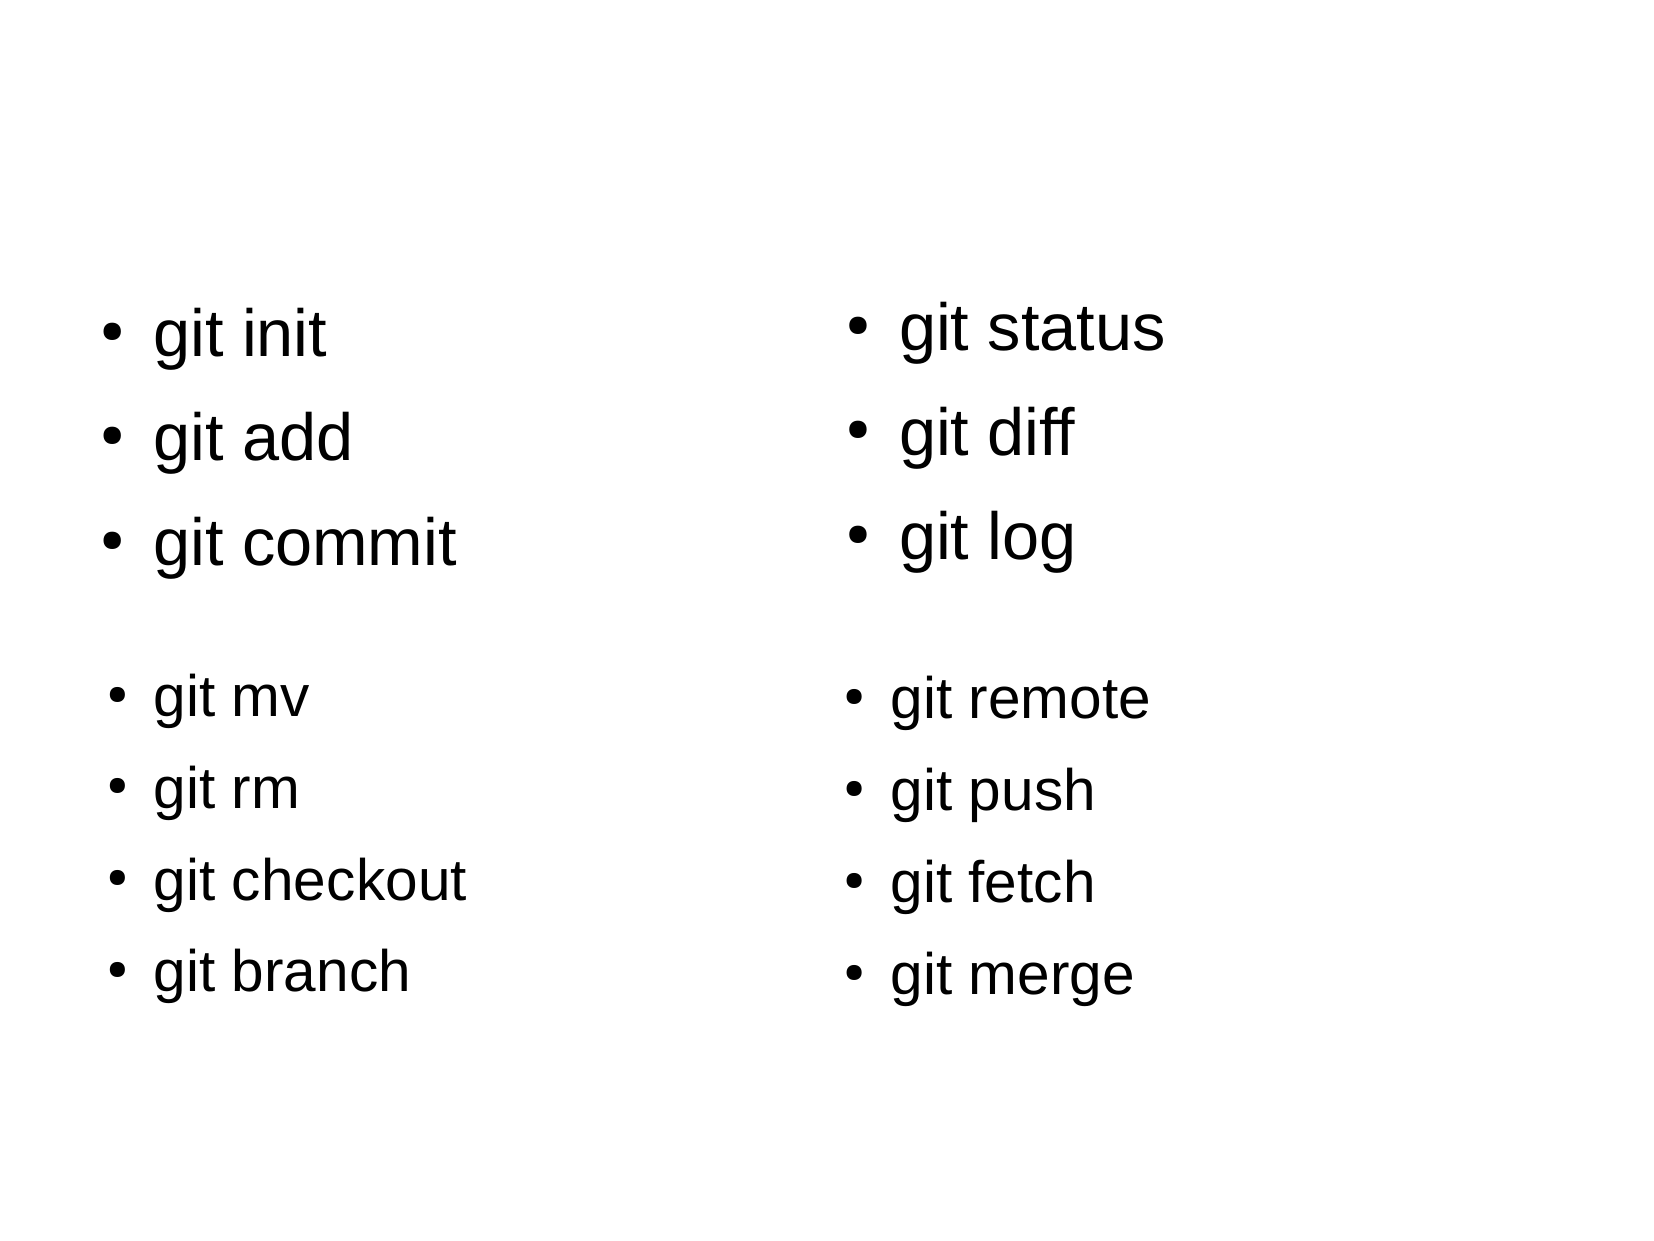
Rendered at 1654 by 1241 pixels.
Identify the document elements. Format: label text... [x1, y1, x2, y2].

list git init git add git commit [82, 296, 793, 640]
list git remote git push git fetch git merge [828, 665, 1539, 1009]
list git status git diff git log [828, 290, 1539, 634]
list git mv git rm git checkout git branch [91, 663, 802, 1007]
